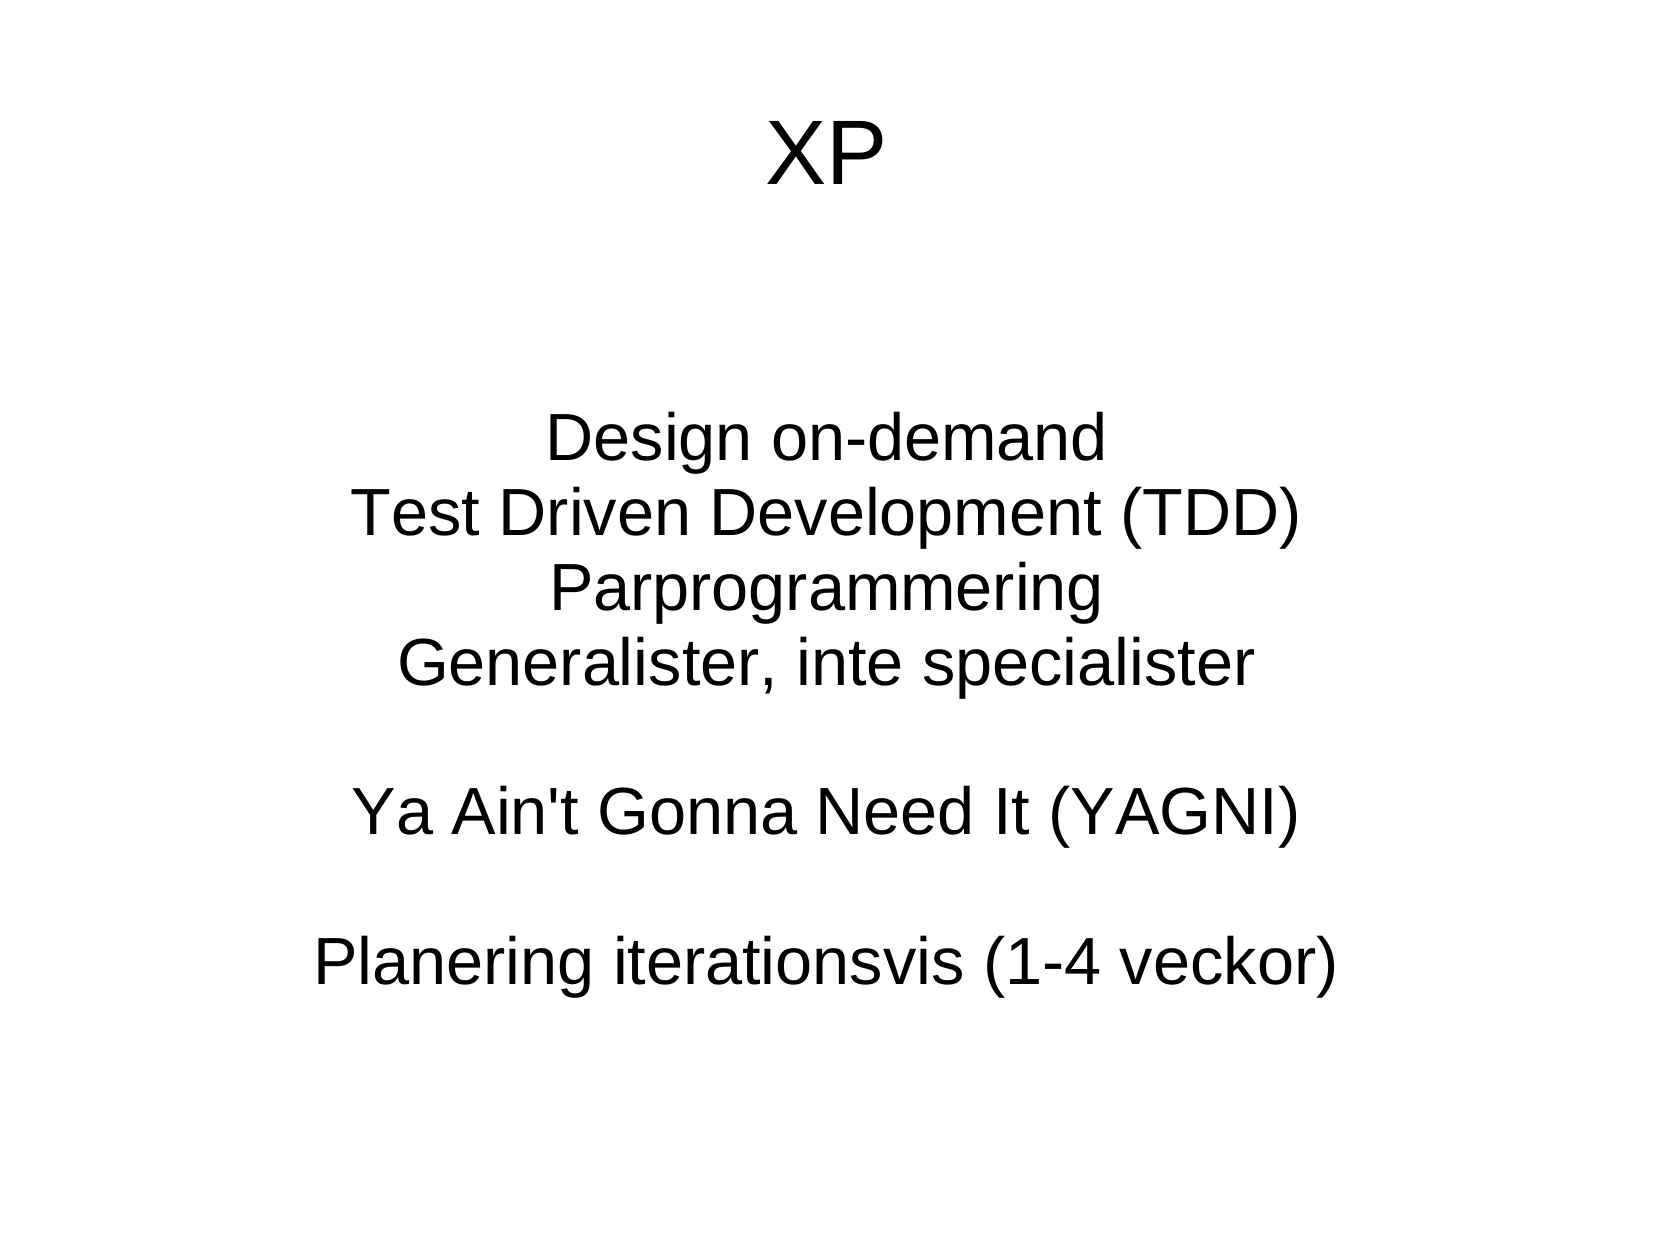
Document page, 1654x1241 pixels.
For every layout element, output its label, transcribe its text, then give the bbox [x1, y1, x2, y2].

title XP [82, 49, 1571, 257]
subtitle Design on-demand Test Driven Development (TDD) Parprogrammering Generalister, inte specialister Ya Ain't Gonna Need It (YAGNI) Planering iterationsvis (1-4 veckor) [82, 290, 1571, 1109]
